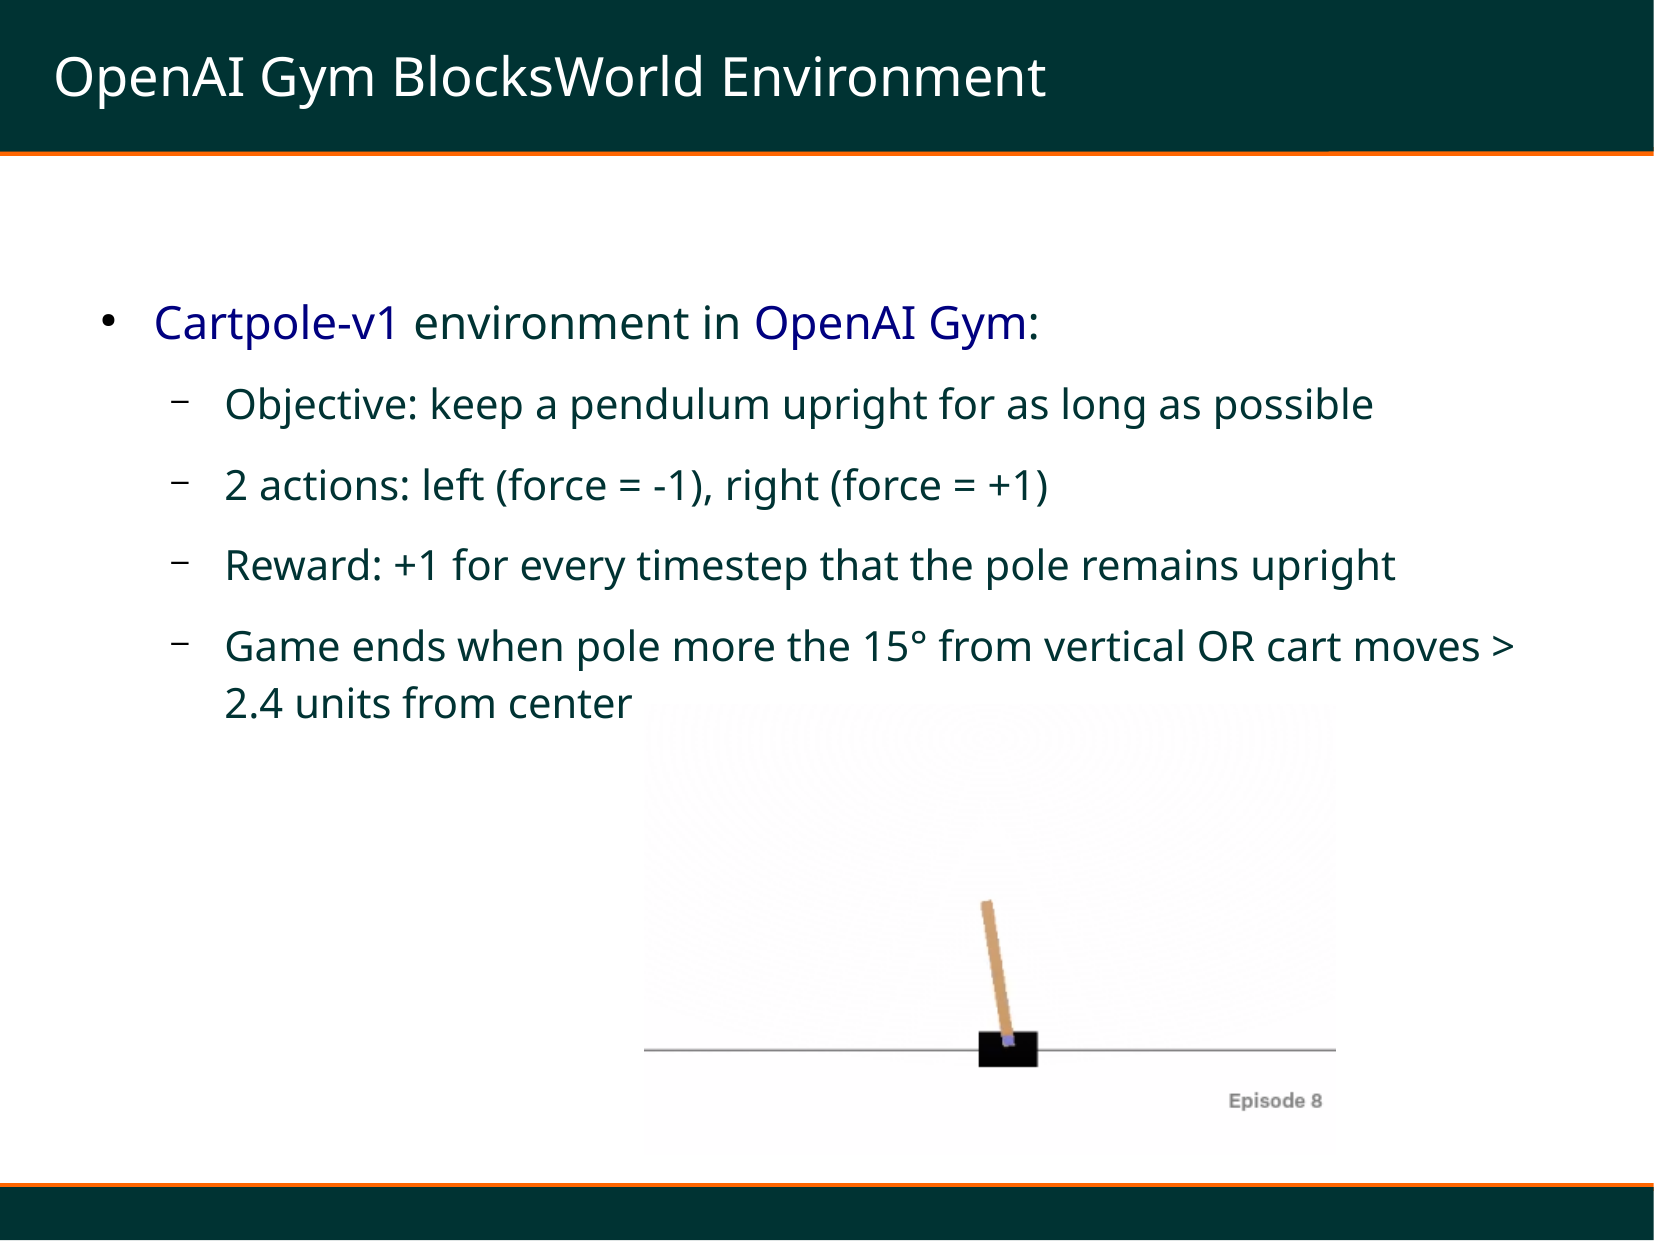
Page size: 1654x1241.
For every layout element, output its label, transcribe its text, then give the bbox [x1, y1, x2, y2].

title OpenAI Gym BlocksWorld Environment [0, 0, 1329, 152]
picture [644, 704, 1336, 1155]
list Cartpole-v1 environment in OpenAI Gym: Objective: keep a pendulum upright for as long as possible 2 actions: left (force = -1), right (force = +1) Reward: +1 for every timestep that the pole remains upright Game ends when pole more the 15° from vertical OR cart moves > 2.4 units from center [82, 290, 1571, 1010]
